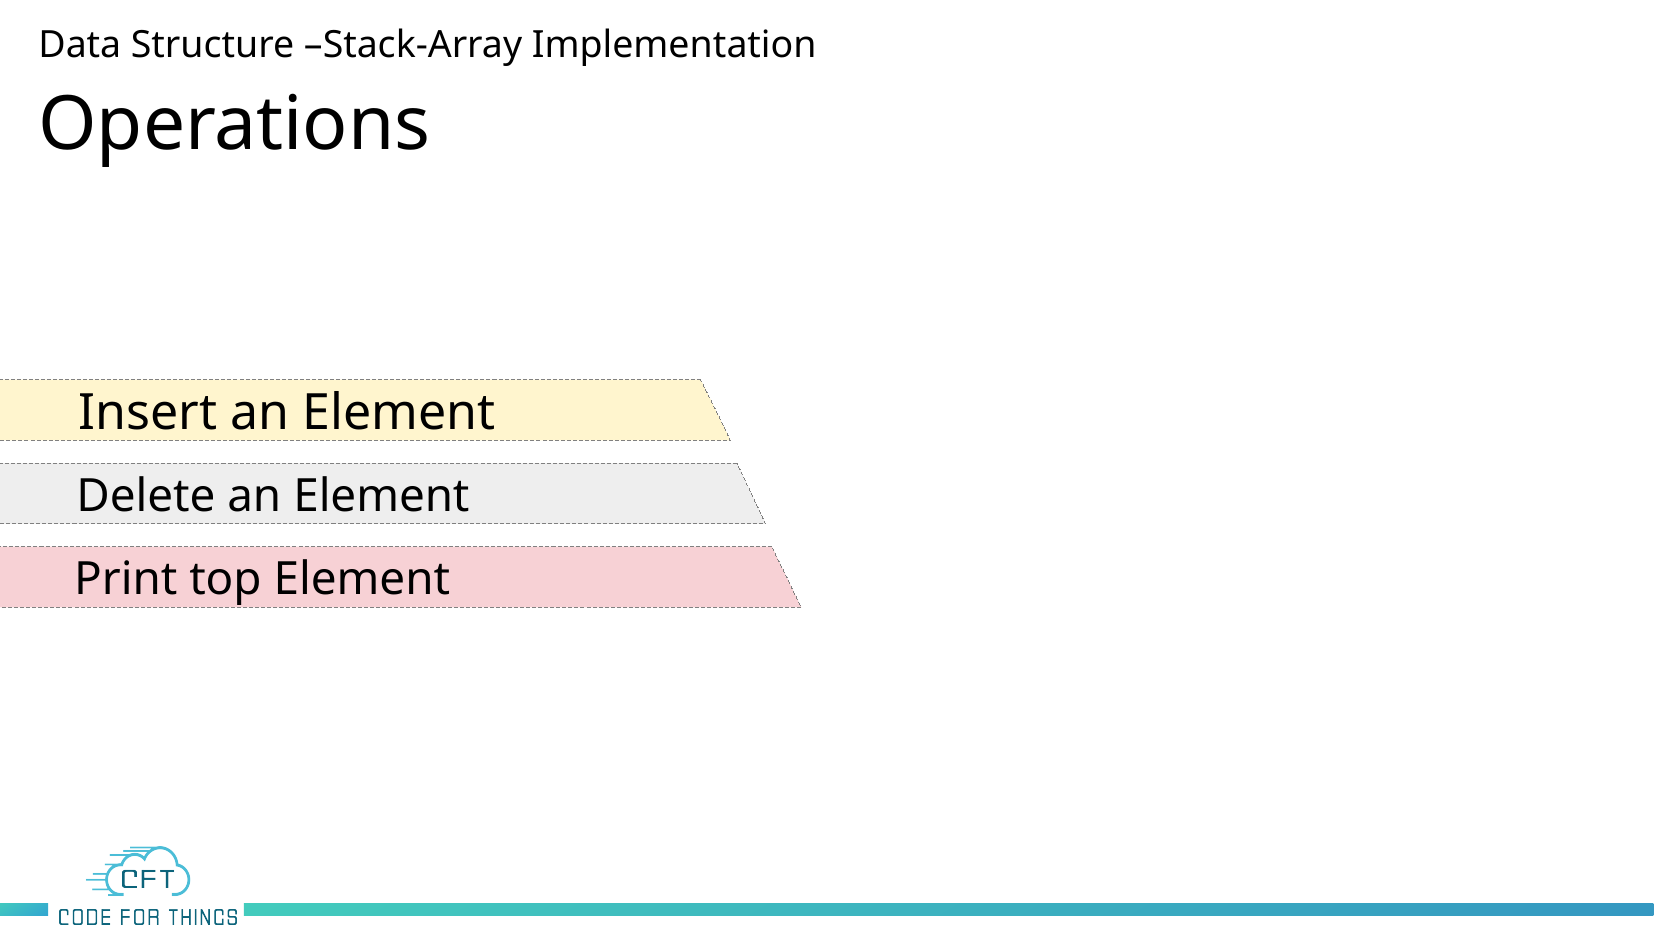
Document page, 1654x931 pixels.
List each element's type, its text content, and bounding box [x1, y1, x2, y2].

text_box Print top Element [0, 546, 802, 608]
text_box Delete an Element [0, 463, 766, 524]
title Data Structure –Stack-Array Implementation Operations [38, 17, 1190, 172]
text_box Insert an Element [0, 379, 731, 441]
picture [59, 846, 237, 925]
